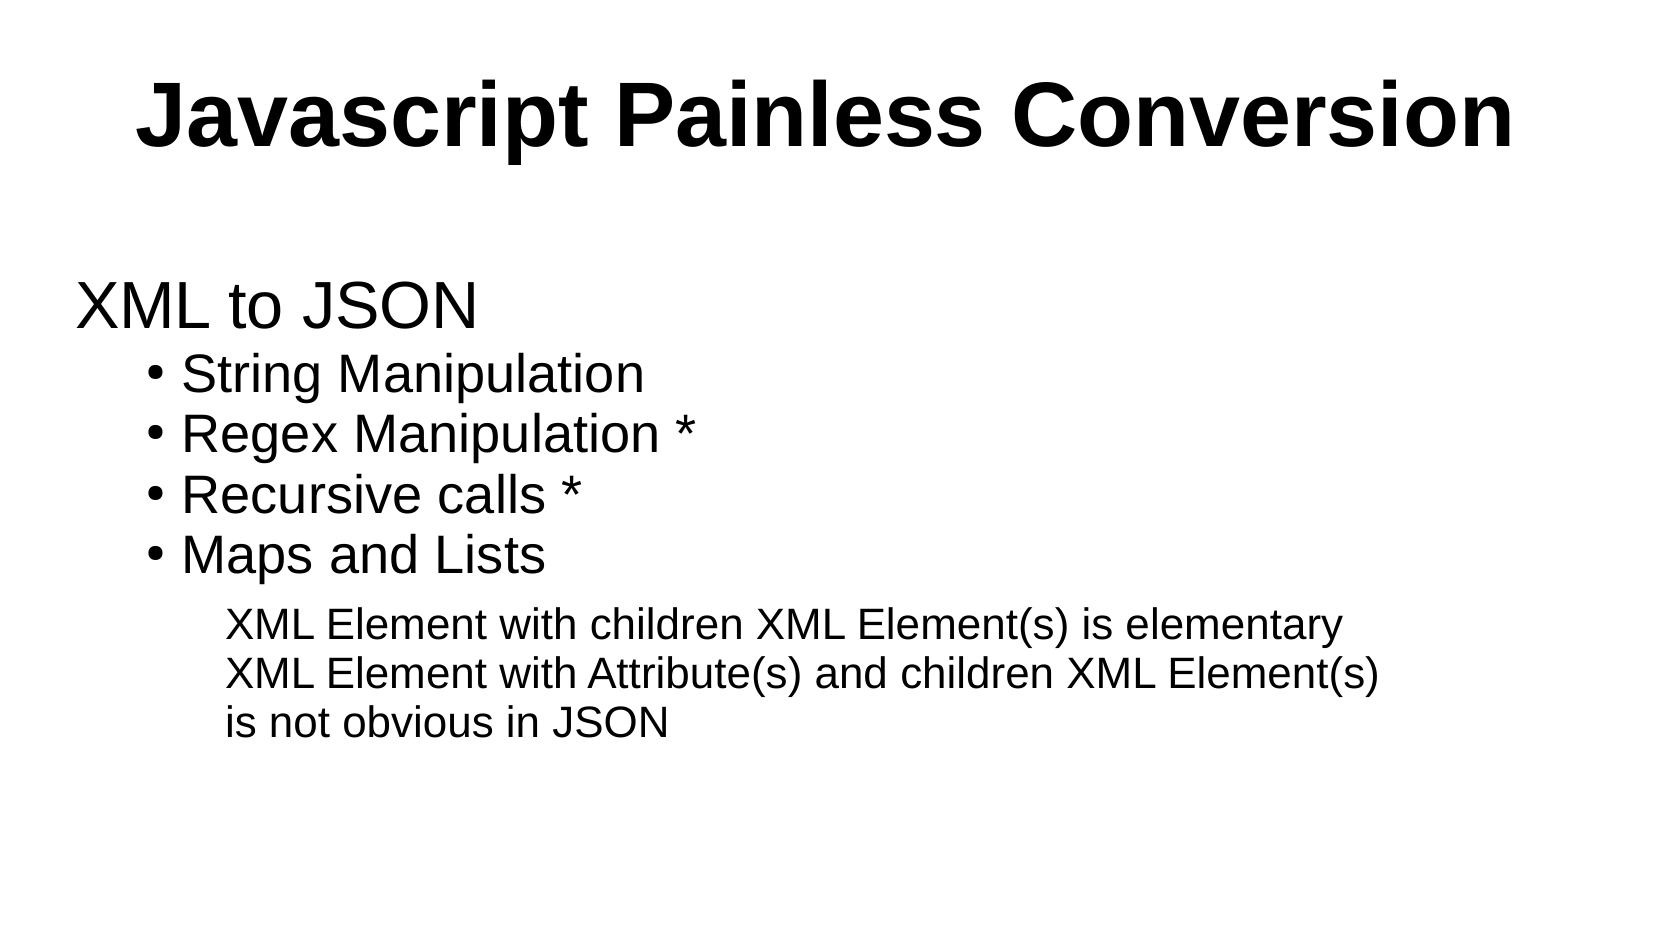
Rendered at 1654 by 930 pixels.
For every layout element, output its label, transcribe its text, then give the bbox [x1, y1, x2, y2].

list XML Element with children XML Element(s) is elementary XML Element with Attribute(s) and children XML Element(s) is not obvious in JSON [225, 600, 1388, 751]
subtitle XML to JSON String Manipulation Regex Manipulation * Recursive calls * Maps and Lists [75, 187, 1563, 727]
title Javascript Painless Conversion [82, 37, 1571, 193]
